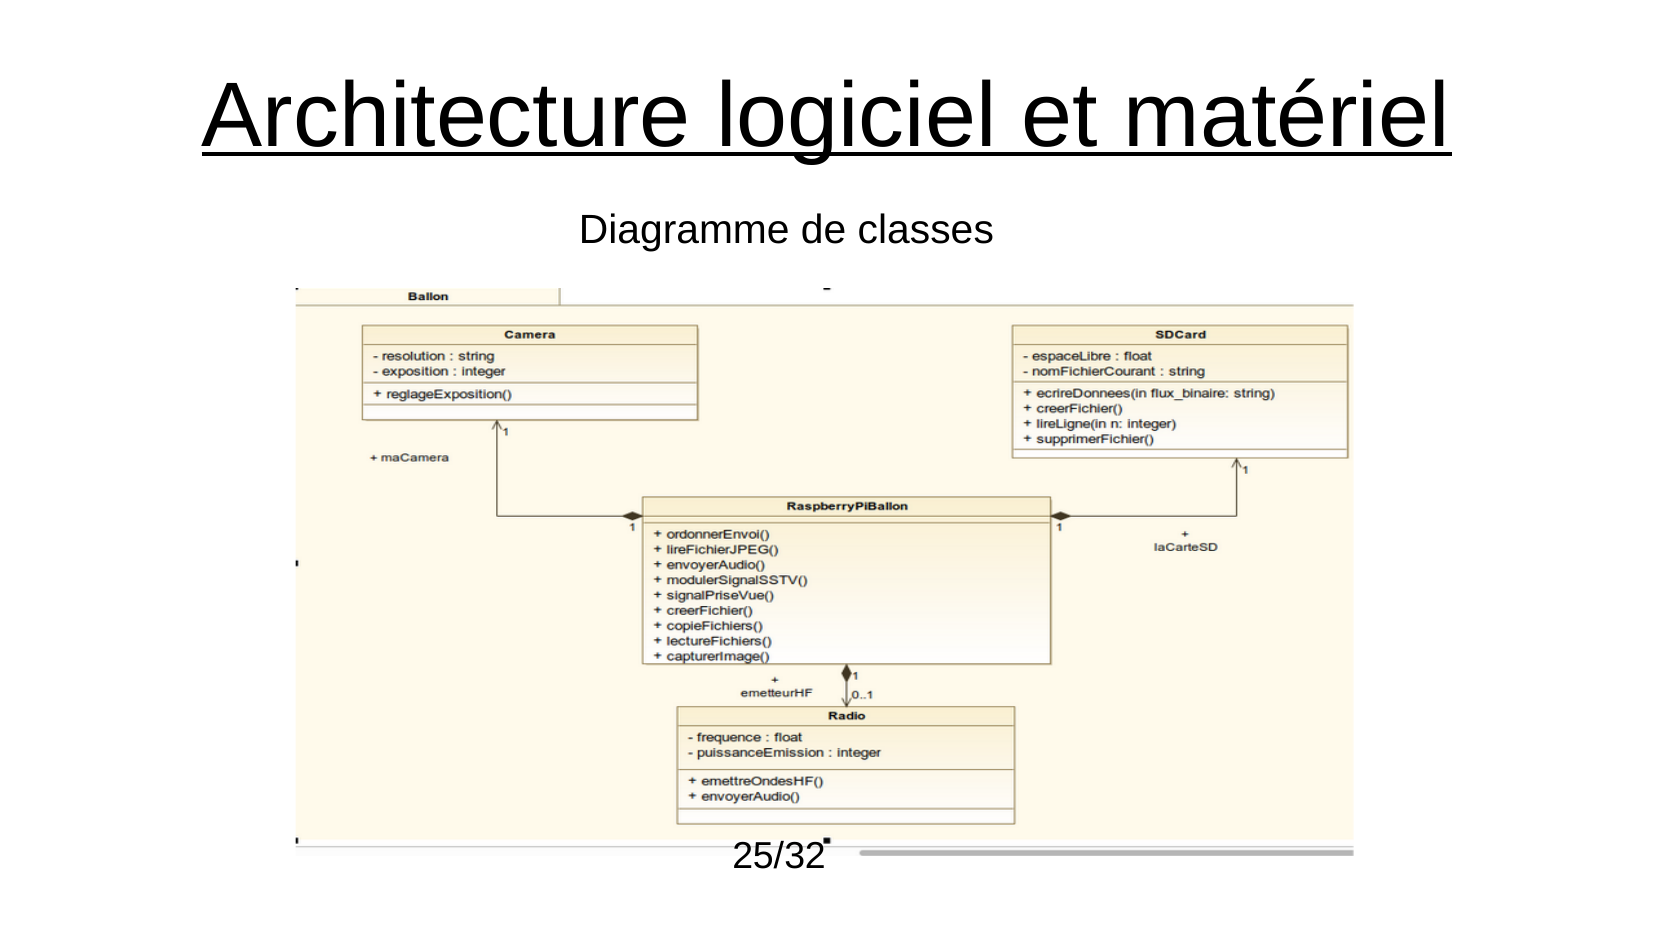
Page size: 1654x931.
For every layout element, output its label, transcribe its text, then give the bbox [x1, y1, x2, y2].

title Architecture logiciel et matériel [82, 37, 1571, 193]
picture [292, 288, 1359, 857]
list Diagramme de classes [17, 206, 1506, 747]
text_box <numéro>/32 [717, 826, 1345, 884]
